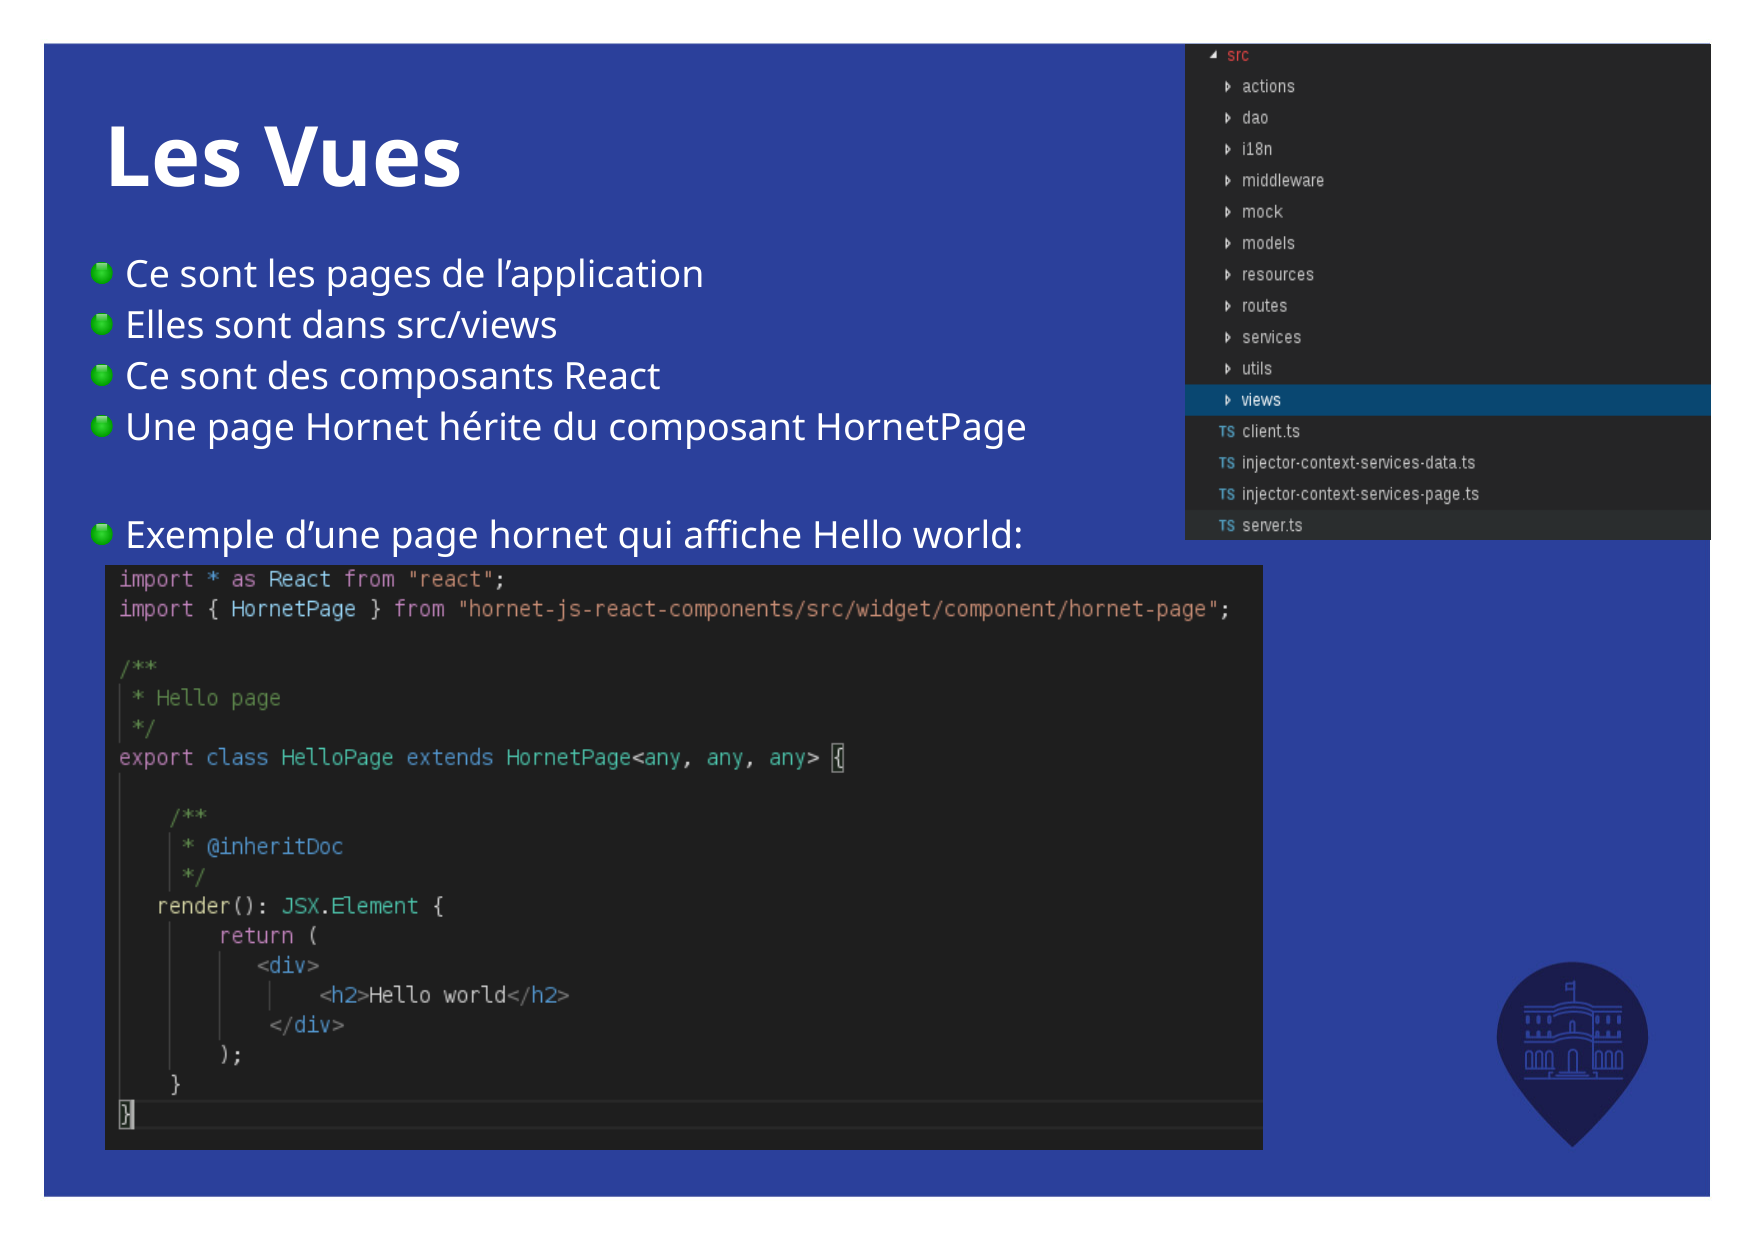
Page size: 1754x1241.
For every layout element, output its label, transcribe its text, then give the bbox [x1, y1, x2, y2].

title Les Vues [87, 49, 1185, 240]
picture [0, 0, 1754, 1241]
text_box Ce sont les pages de l’application Elles sont dans src/views Ce sont des composants React Une page Hornet hérite du composant HornetPage Exemple d’une page hornet qui affiche Hello world: [75, 240, 1688, 1231]
